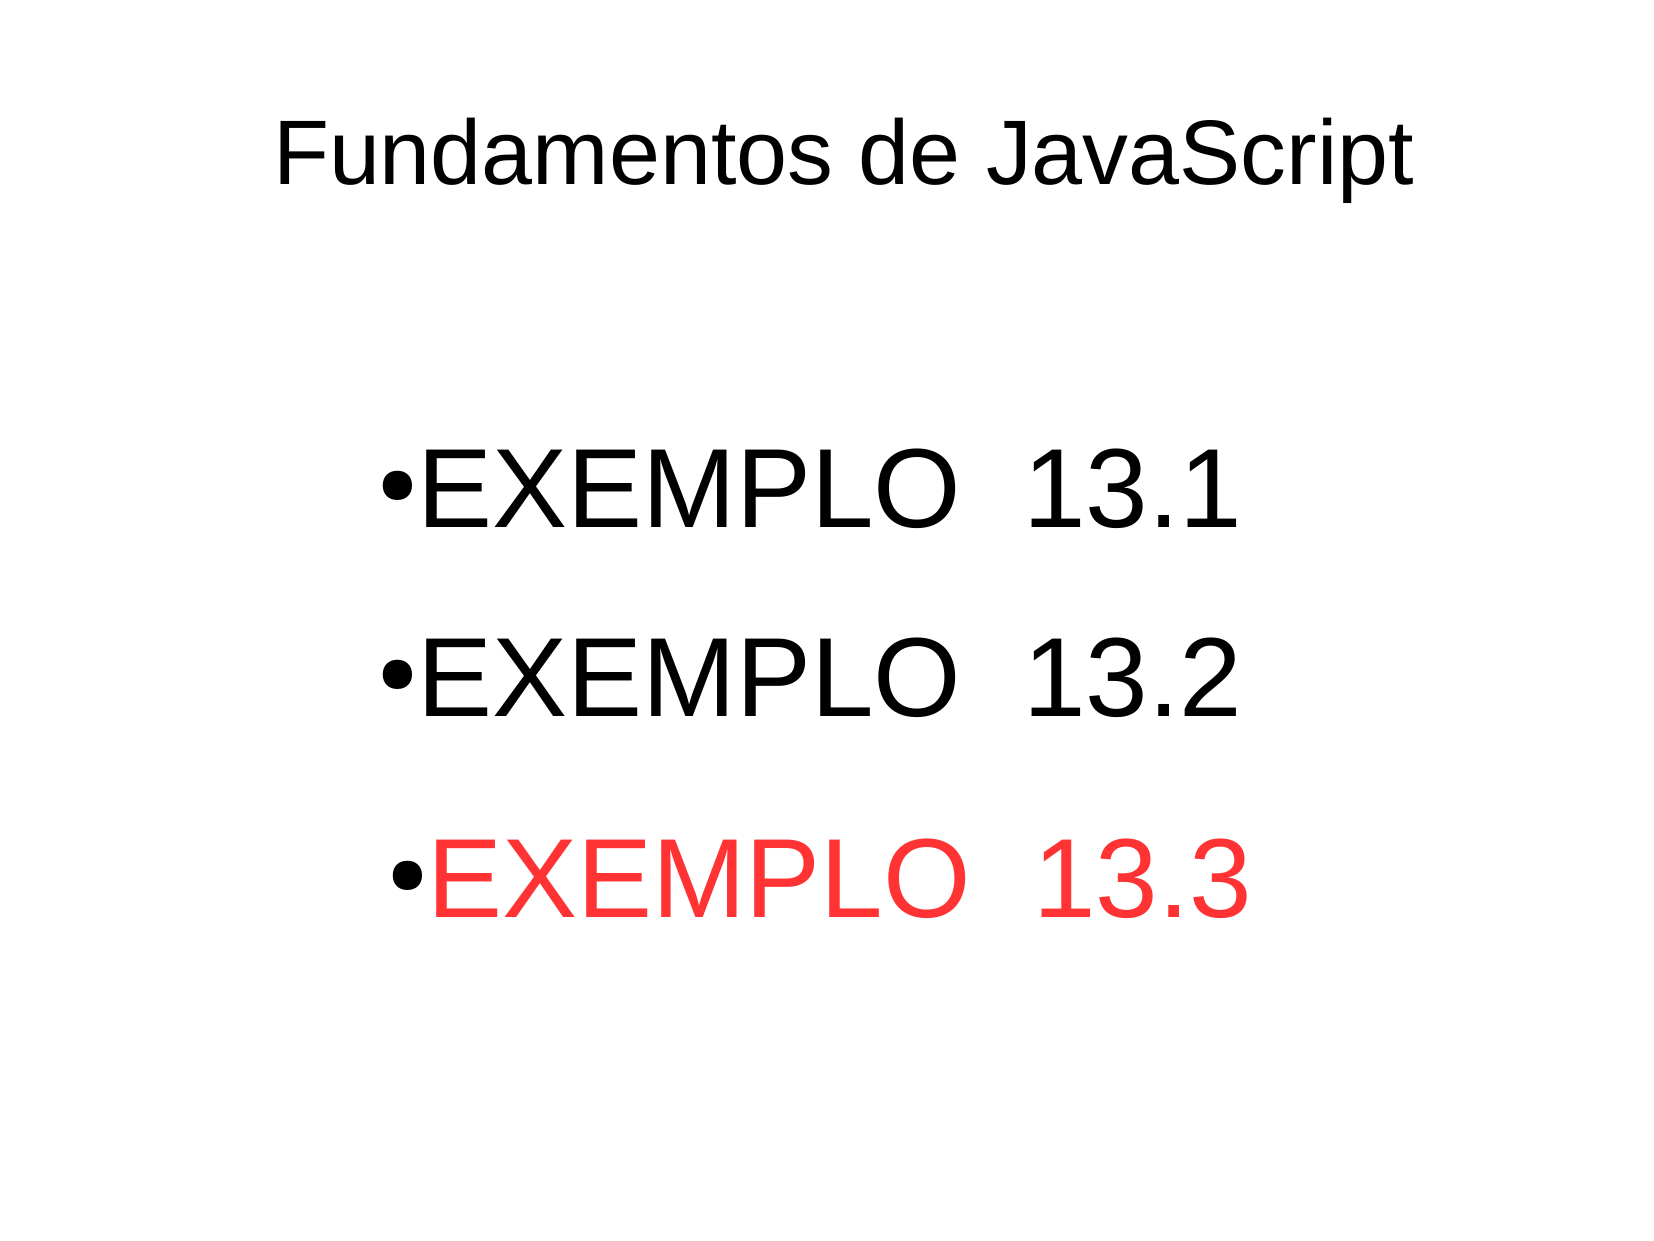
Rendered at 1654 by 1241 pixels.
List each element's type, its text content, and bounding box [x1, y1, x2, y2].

text_box EXEMPLO 13.1 [368, 425, 1252, 552]
text_box EXEMPLO 13.2 [368, 614, 1252, 741]
text_box EXEMPLO 13.3 [377, 814, 1262, 942]
title Fundamentos de JavaScript [82, 49, 1571, 257]
